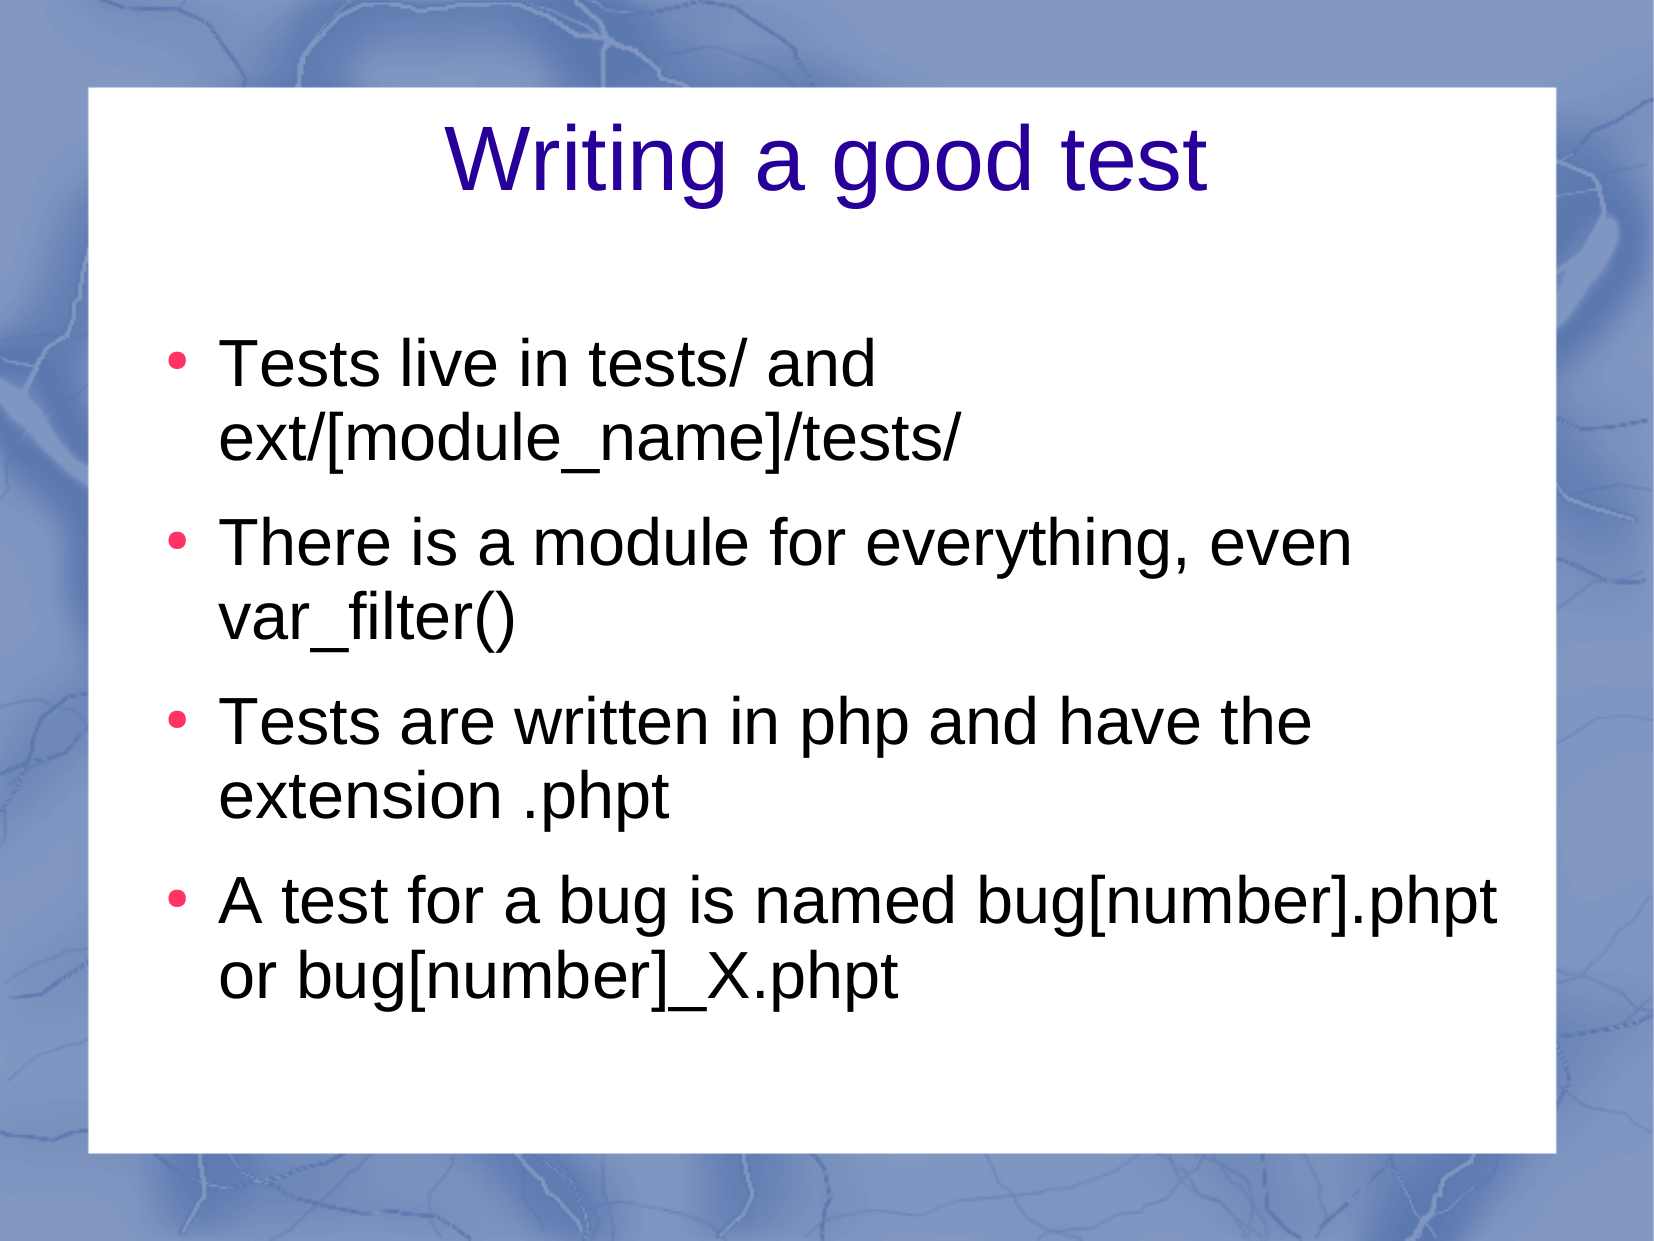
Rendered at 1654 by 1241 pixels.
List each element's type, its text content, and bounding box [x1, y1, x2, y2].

list Tests live in tests/ and ext/[module_name]/tests/ There is a module for everything, even var_filter() Tests are written in php and have the extension .phpt A test for a bug is named bug[number].phpt or bug[number]_X.phpt [147, 325, 1506, 1029]
title Writing a good test [82, 62, 1571, 256]
picture [0, 0, 1654, 1241]
